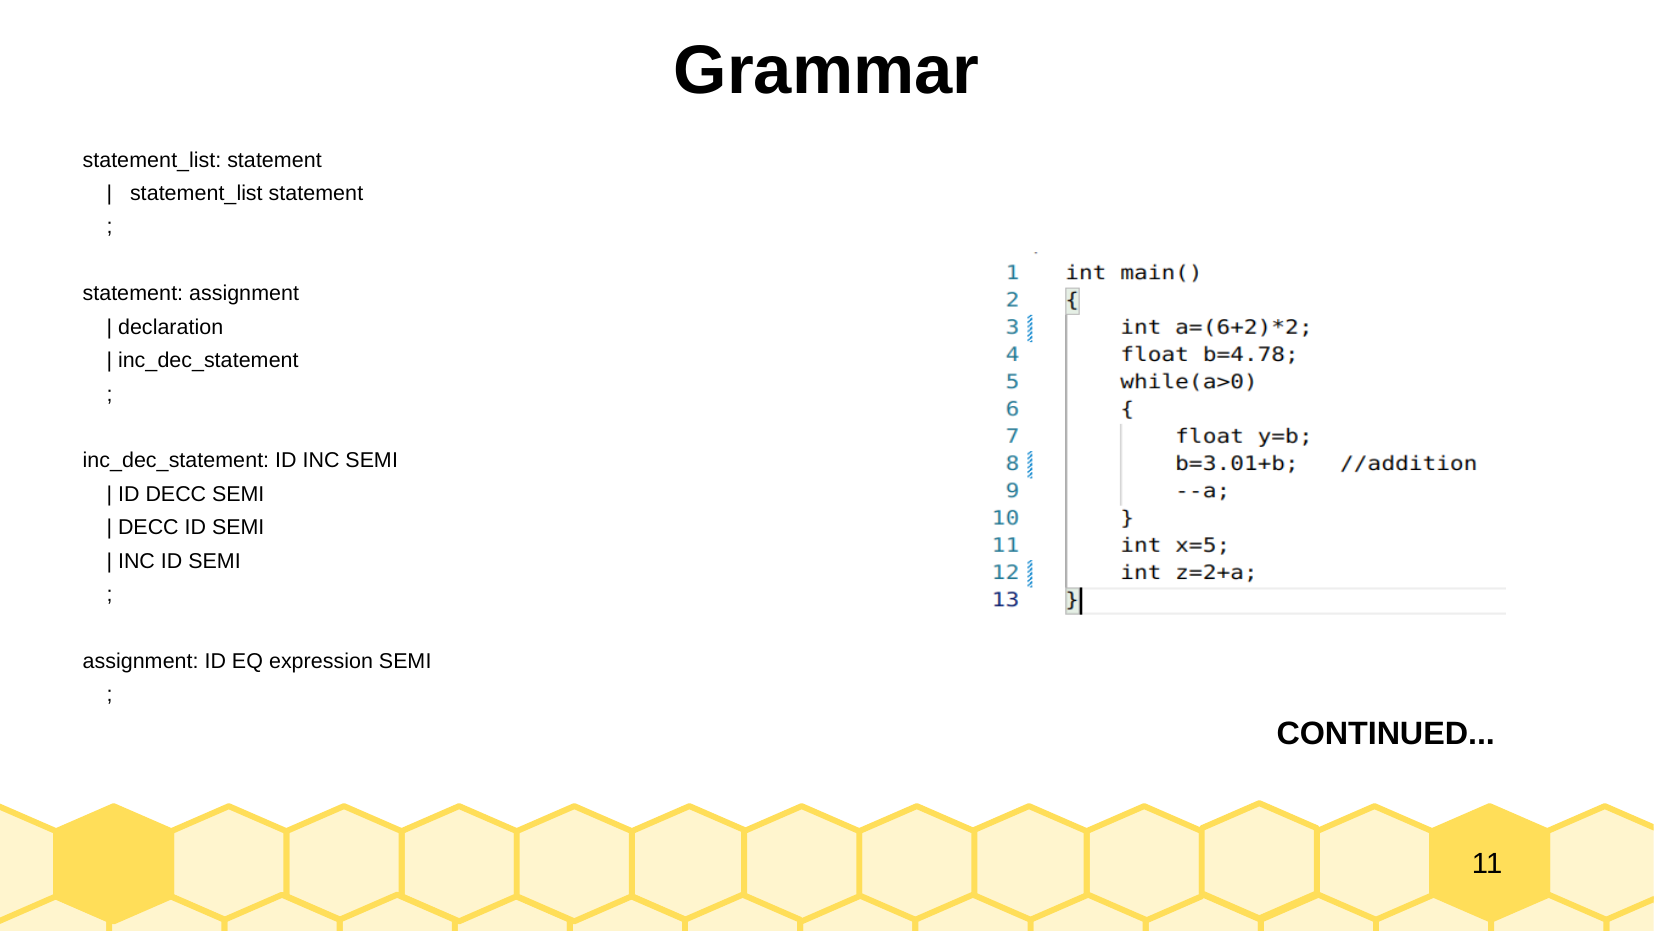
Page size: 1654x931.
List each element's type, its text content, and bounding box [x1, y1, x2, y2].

picture [974, 252, 1506, 621]
list statement_list: statement | statement_list statement ; statement: assignment | declaration | inc_dec_statement ; inc_dec_statement: ID INC SEMI | ID DECC SEMI | DECC ID SEMI | INC ID SEMI ; assignment: ID EQ expression SEMI ; CONTINUED... [82, 147, 1571, 758]
title Grammar [82, 0, 1571, 147]
